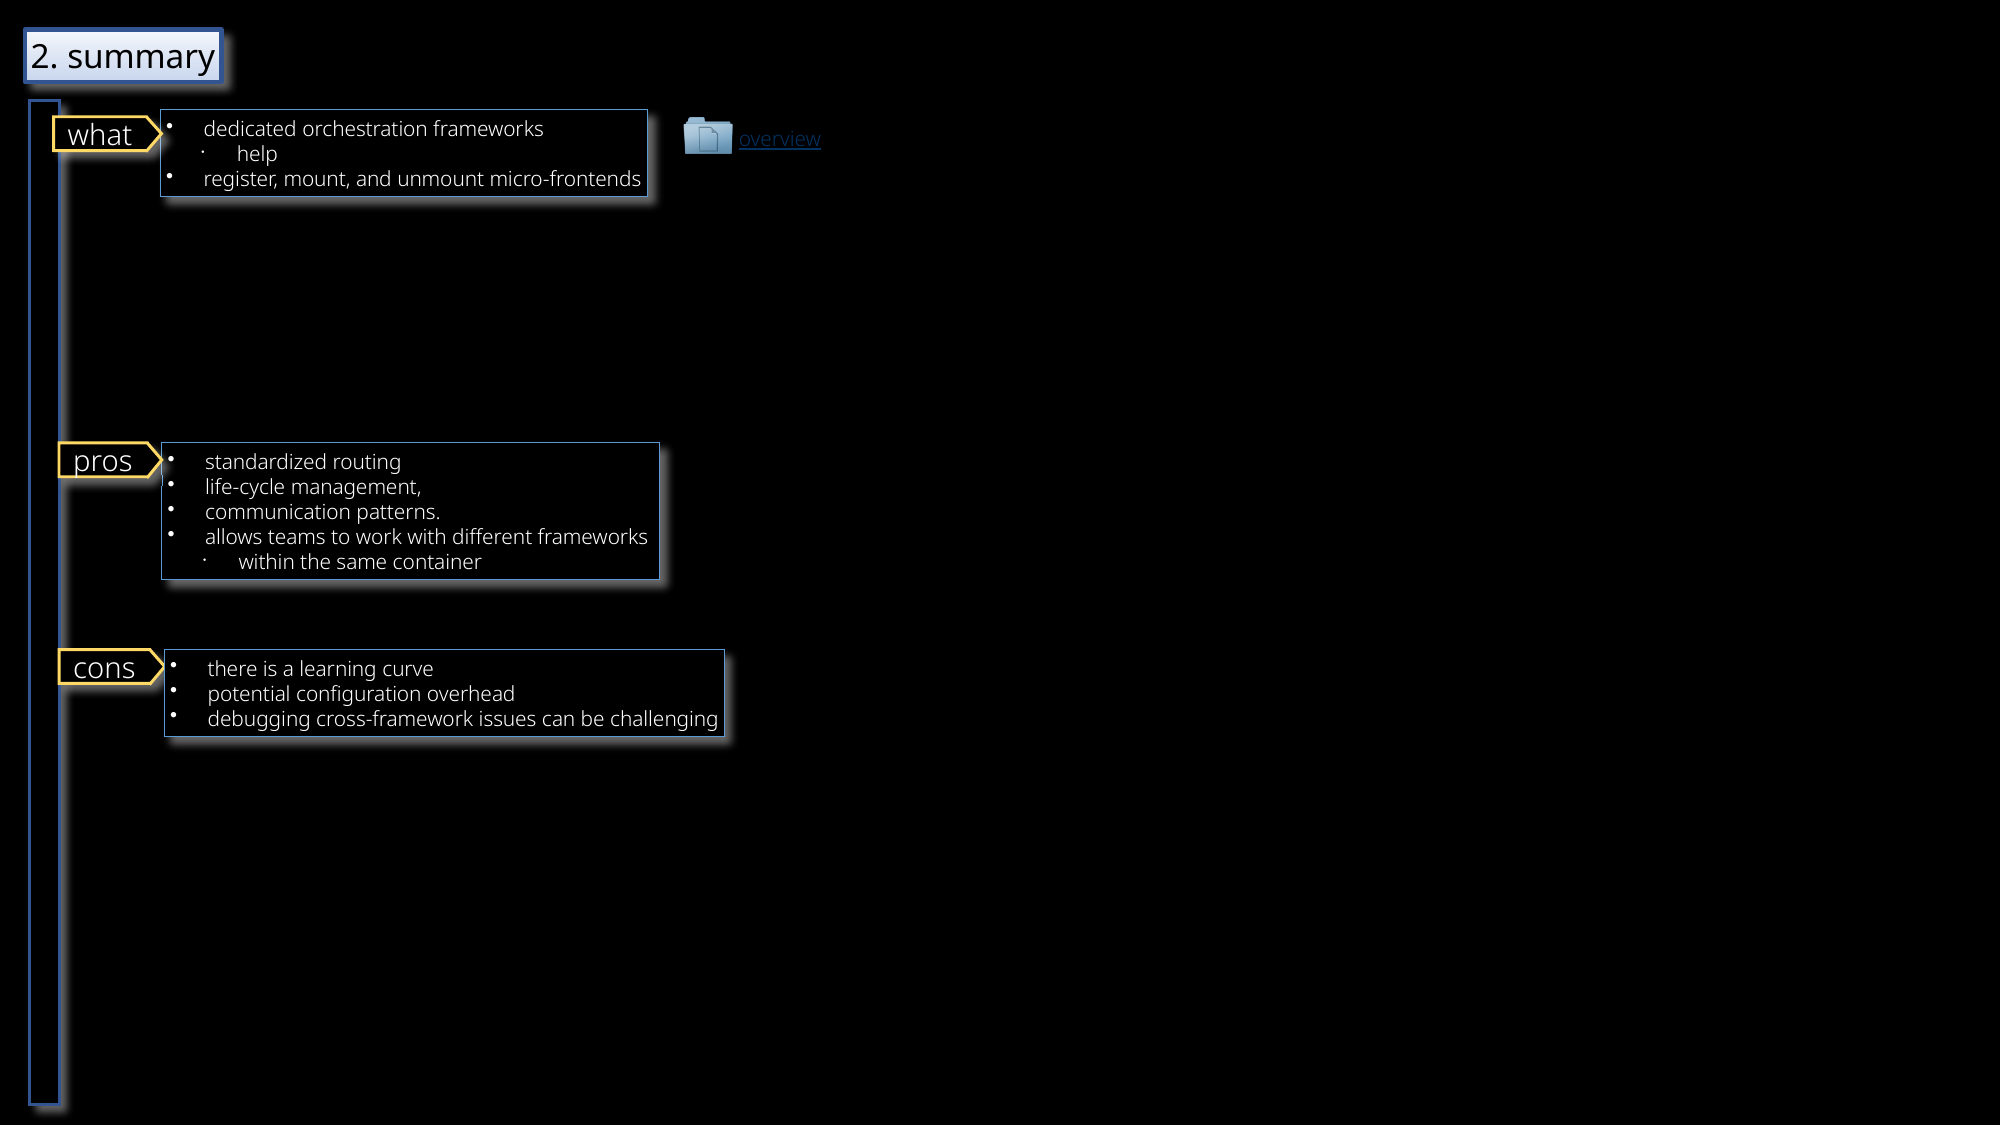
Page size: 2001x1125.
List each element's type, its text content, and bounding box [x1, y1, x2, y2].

title 2. summary [29, 29, 217, 82]
text_box overview [738, 149, 821, 155]
text_box standardized routing life-cycle management, communication patterns. allows teams to work with different frameworks within the same container [161, 442, 660, 580]
picture [683, 110, 733, 160]
text_box overview [738, 125, 821, 148]
text_box there is a learning curve potential configuration overhead debugging cross-framework issues can be challenging [164, 649, 725, 737]
text_box [29, 100, 60, 1105]
text_box dedicated orchestration frameworks help register, mount, and unmount micro‑frontends [160, 109, 648, 197]
text_box pros [58, 442, 162, 477]
text_box cons [59, 649, 164, 684]
text_box what [53, 116, 162, 151]
